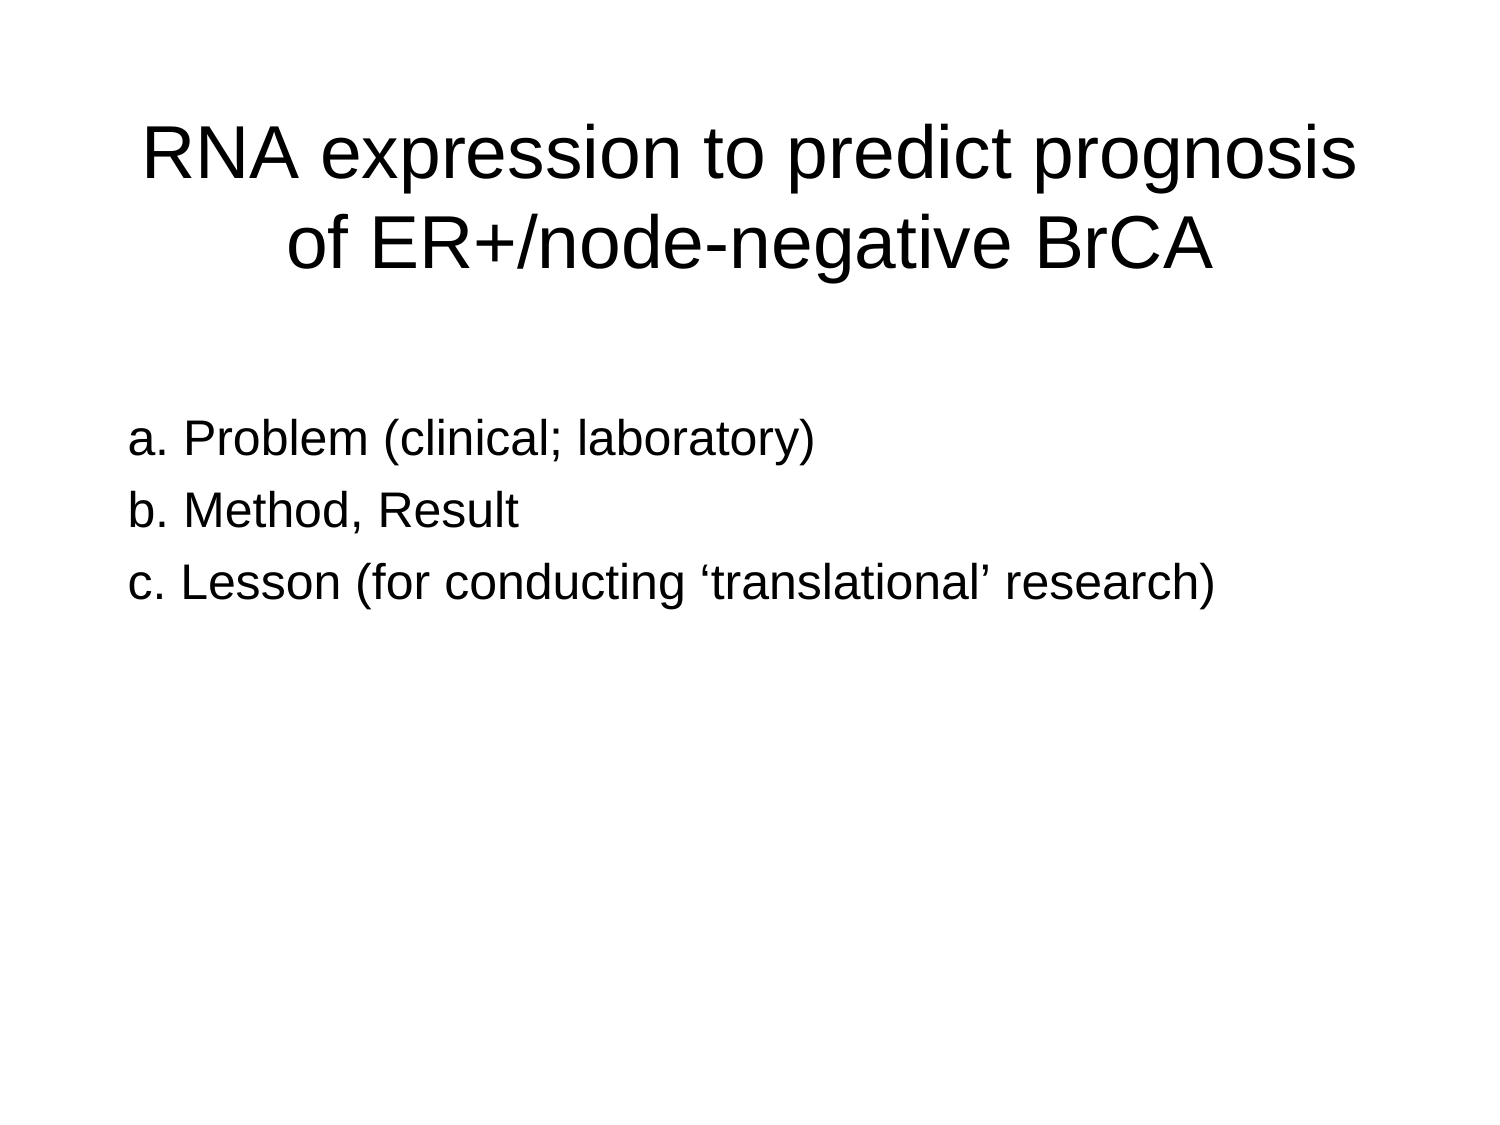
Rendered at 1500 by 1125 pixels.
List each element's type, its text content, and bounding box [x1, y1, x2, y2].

list a. Problem (clinical; laboratory) b. Method, Result c. Lesson (for conducting ‘translational’ research) [112, 324, 1388, 1000]
title RNA expression to predict prognosis of ER+/node-negative BrCA [112, 96, 1388, 292]
